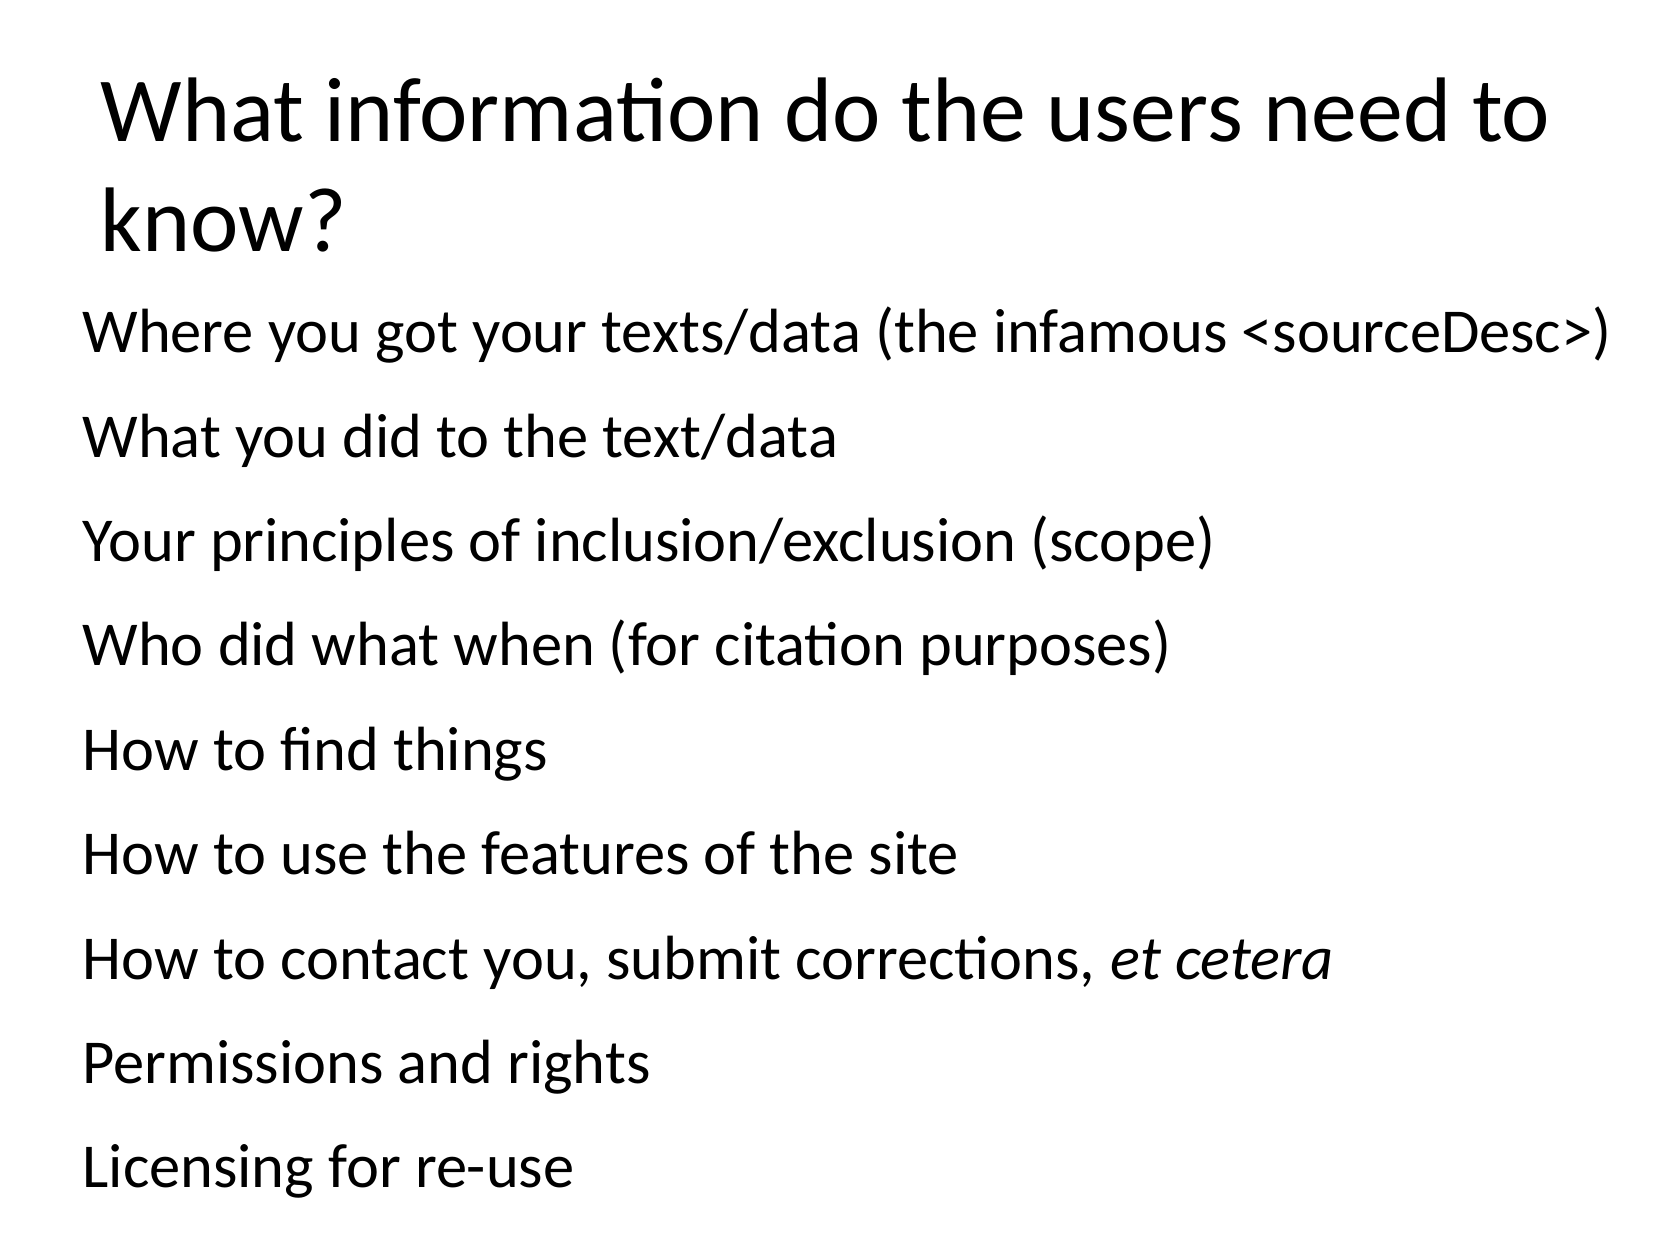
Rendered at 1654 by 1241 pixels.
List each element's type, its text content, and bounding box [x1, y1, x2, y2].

list Where you got your texts/data (the infamous <sourceDesc>) What you did to the text/data Your principles of inclusion/exclusion (scope) Who did what when (for citation purposes) How to find things How to use the features of the site How to contact you, submit corrections, et cetera Permissions and rights Licensing for re-use [82, 290, 1654, 1241]
title What information do the users need to know? [82, 49, 1571, 257]
